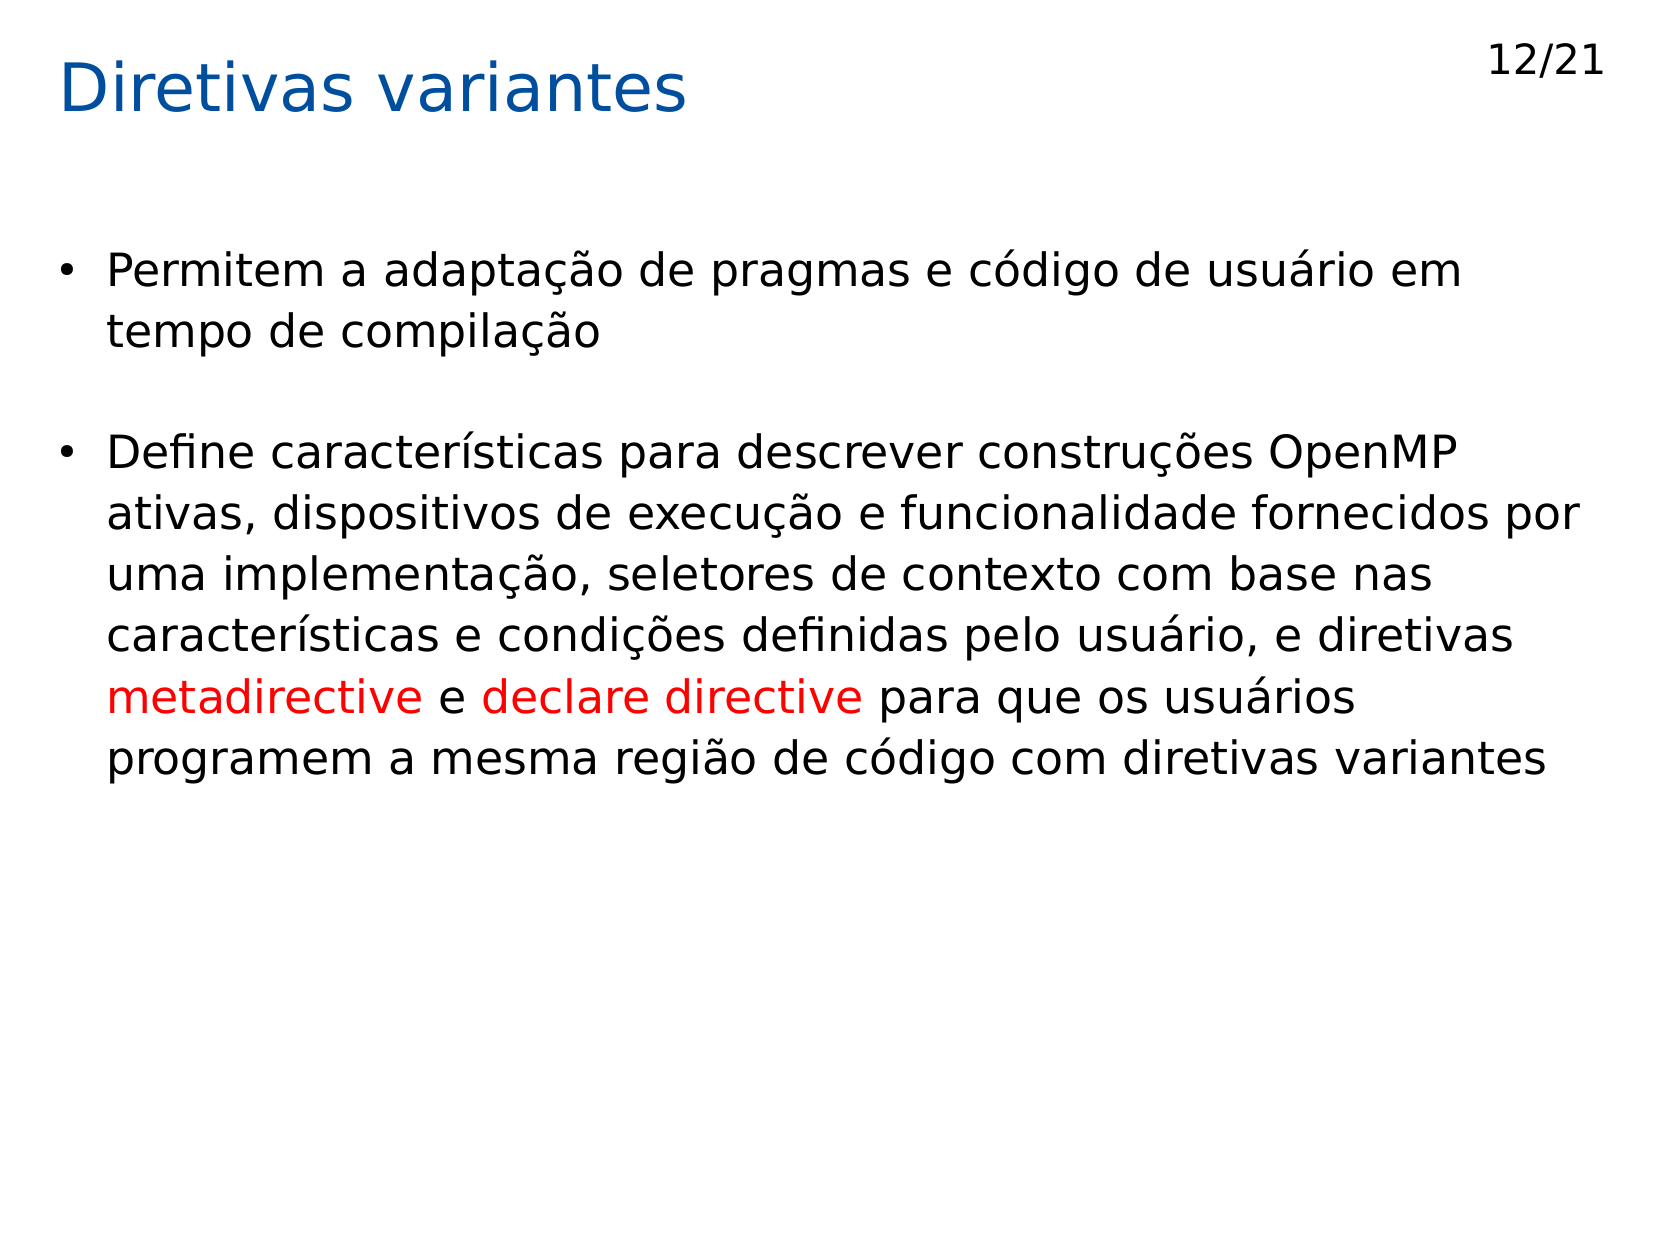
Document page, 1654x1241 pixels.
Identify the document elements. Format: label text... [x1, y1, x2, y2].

list Permitem a adaptação de pragmas e código de usuário em tempo de compilação Define características para descrever construções OpenMP ativas, dispositivos de execução e funcionalidade fornecidos por uma implementação, seletores de contexto com base nas características e condições definidas pelo usuário, e diretivas metadirective e declare directive para que os usuários programem a mesma região de código com diretivas variantes [59, 236, 1595, 1211]
title Diretivas variantes [59, 29, 1506, 148]
